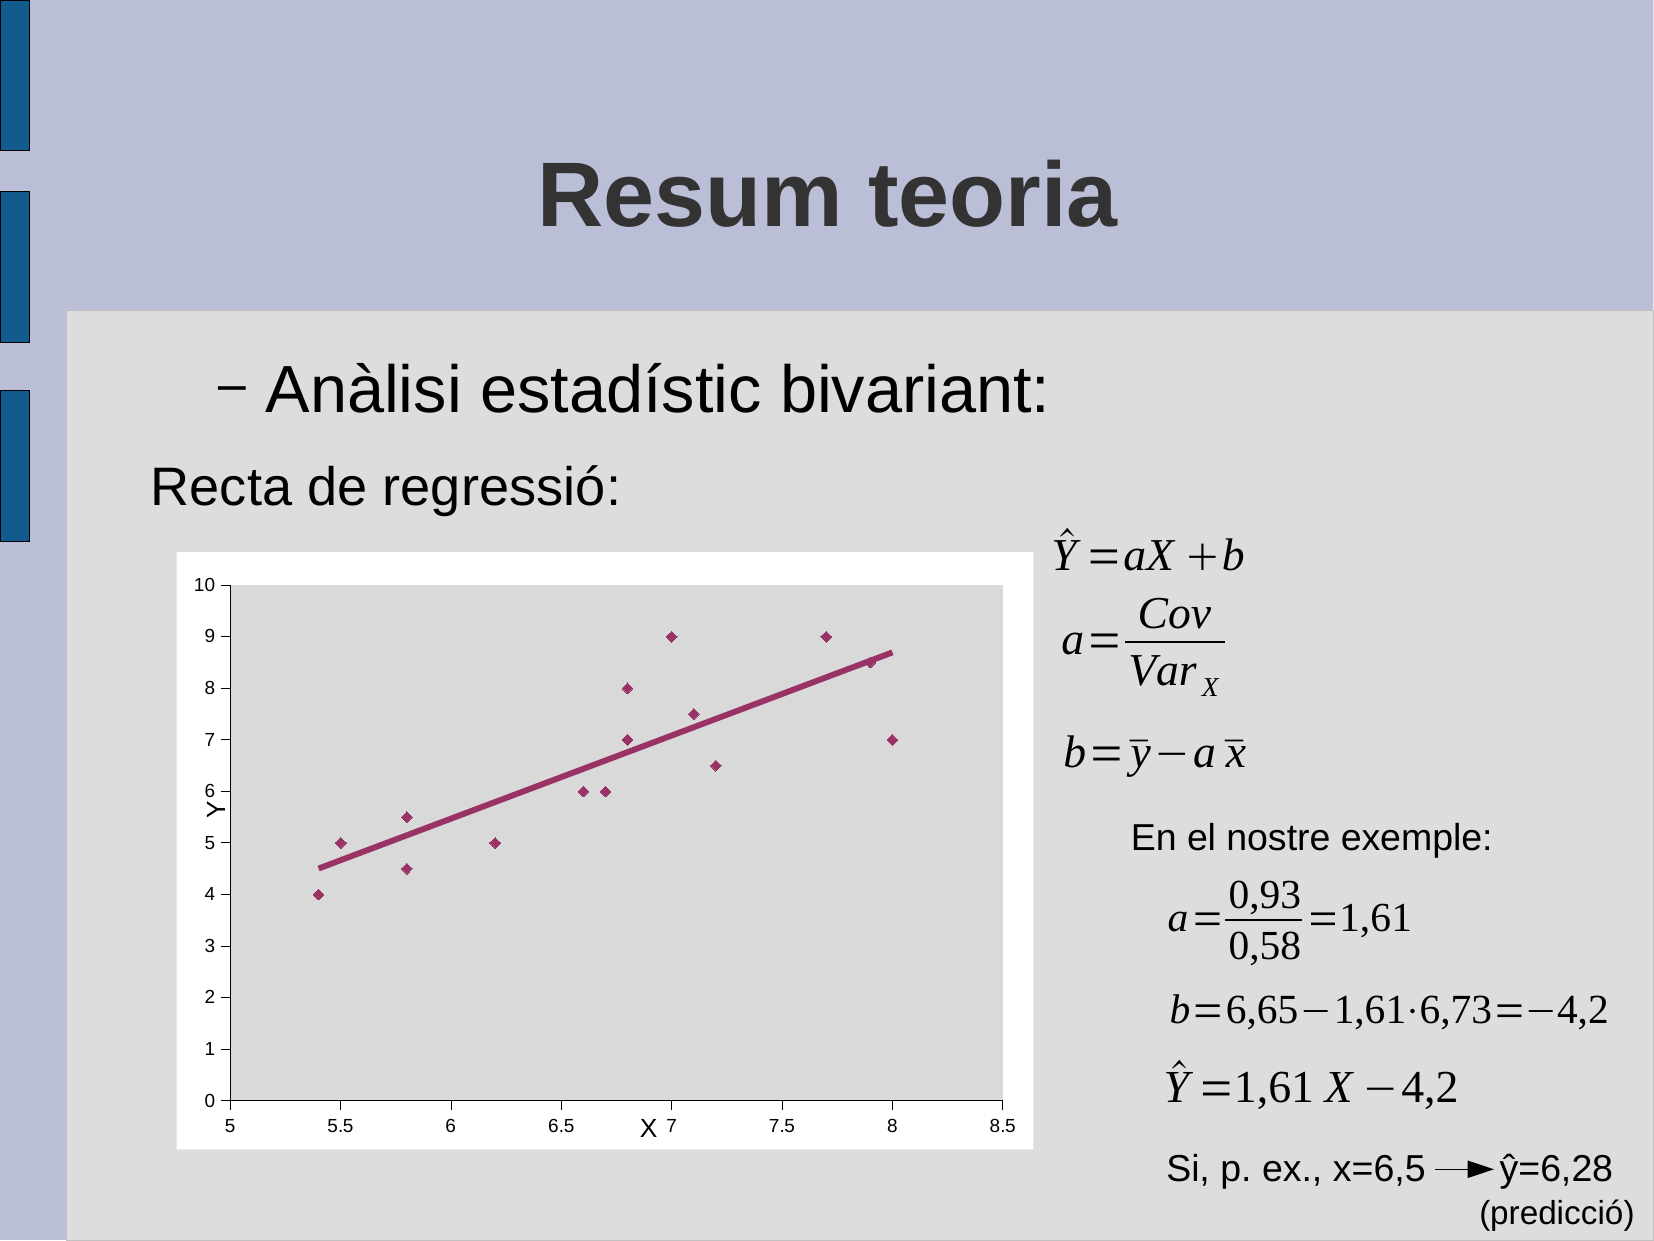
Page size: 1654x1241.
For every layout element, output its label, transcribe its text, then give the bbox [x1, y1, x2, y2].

chart [1157, 1057, 1464, 1114]
chart [1159, 870, 1419, 970]
text_box Si, p. ex., x=6,5 ŷ=6,28 [1151, 1139, 1654, 1197]
chart [1053, 587, 1235, 703]
text_box En el nostre exemple: [1116, 809, 1560, 866]
text_box Recta de regressió: [118, 448, 1654, 525]
title Resum teoria [121, 91, 1534, 299]
text_box Anàlisi estadístic bivariant: [124, 352, 1565, 443]
chart [1057, 726, 1253, 778]
chart [1163, 986, 1616, 1033]
chart [1045, 525, 1251, 582]
chart [176, 552, 1034, 1152]
text_box (predicció) [1464, 1187, 1654, 1240]
